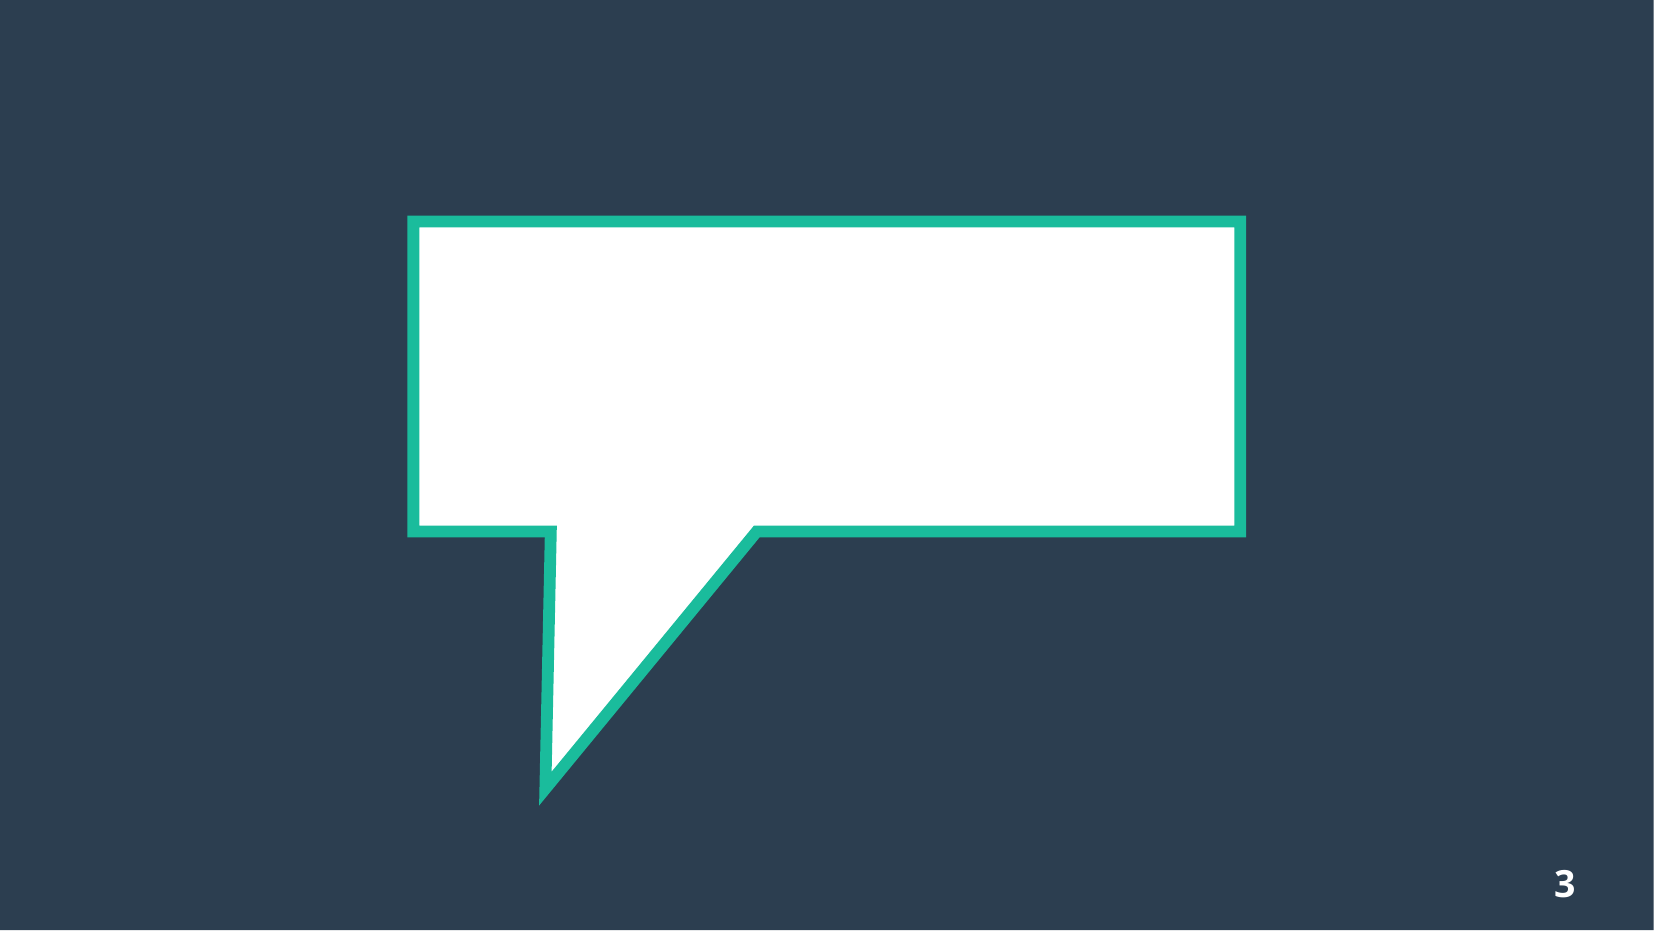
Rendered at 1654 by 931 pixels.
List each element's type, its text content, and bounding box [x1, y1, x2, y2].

text_box <number> [1505, 841, 1625, 931]
